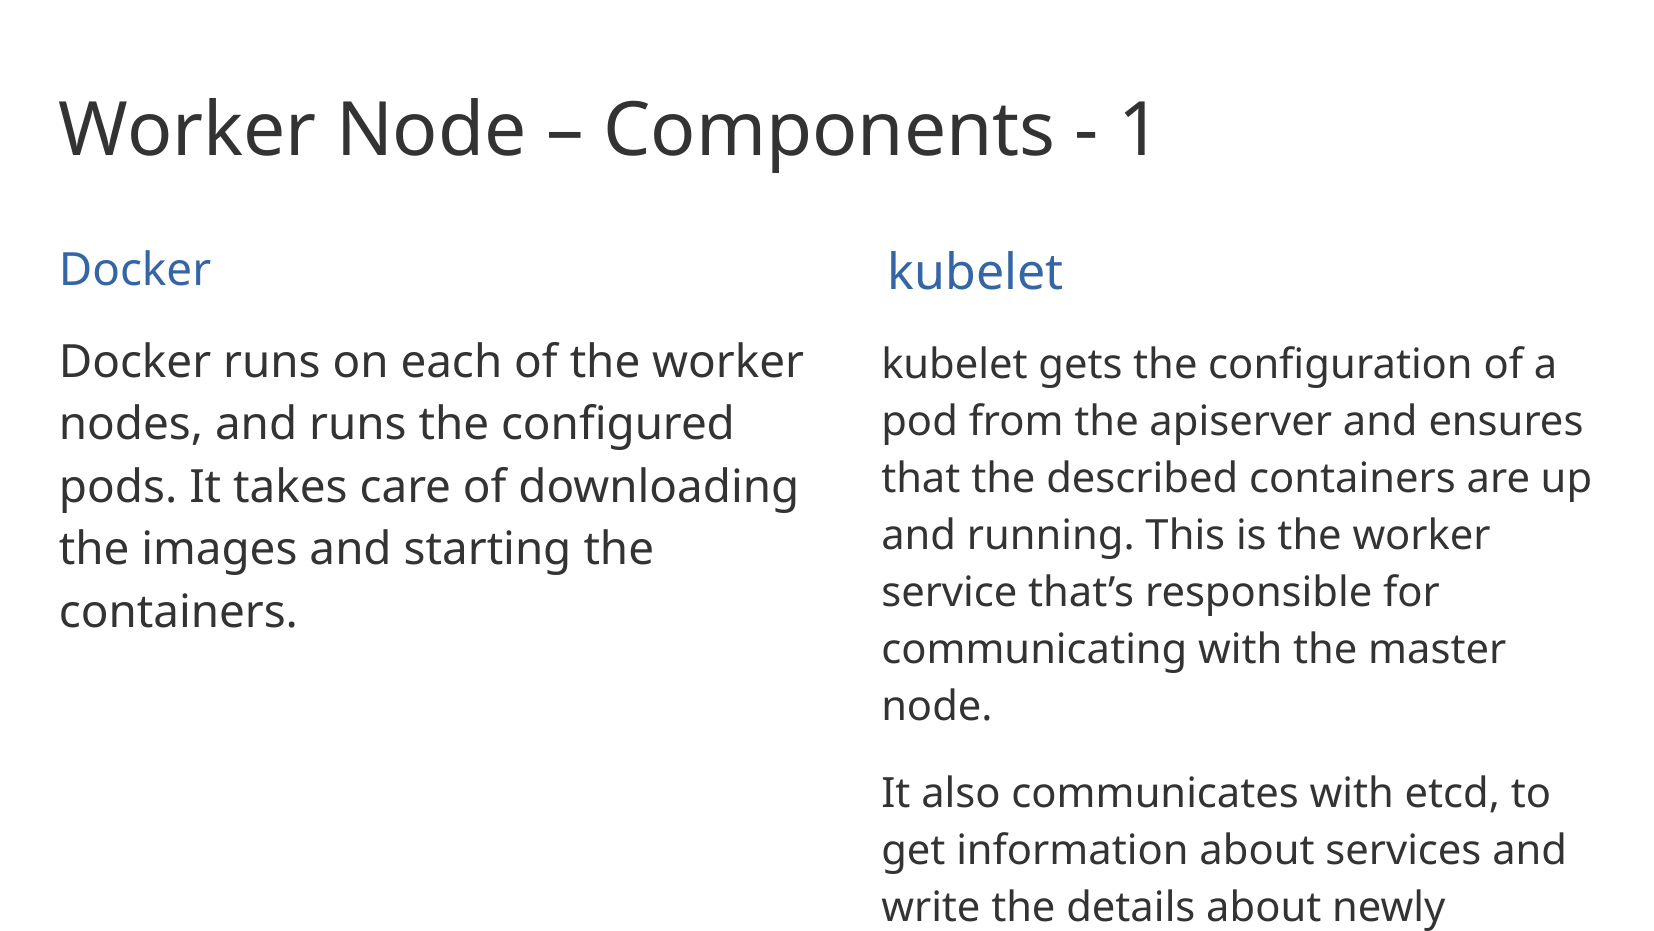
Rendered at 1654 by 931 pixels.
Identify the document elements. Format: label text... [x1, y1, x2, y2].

list Docker Docker runs on each of the worker nodes, and runs the configured pods. It takes care of downloading the images and starting the containers. [59, 236, 809, 768]
list kubelet kubelet gets the configuration of a pod from the apiserver and ensures that the described containers are up and running. This is the worker service that’s responsible for communicating with the master node. It also communicates with etcd, to get information about services and write the details about newly created ones. [845, 236, 1596, 768]
title Worker Node – Components - 1 [59, 59, 1595, 178]
